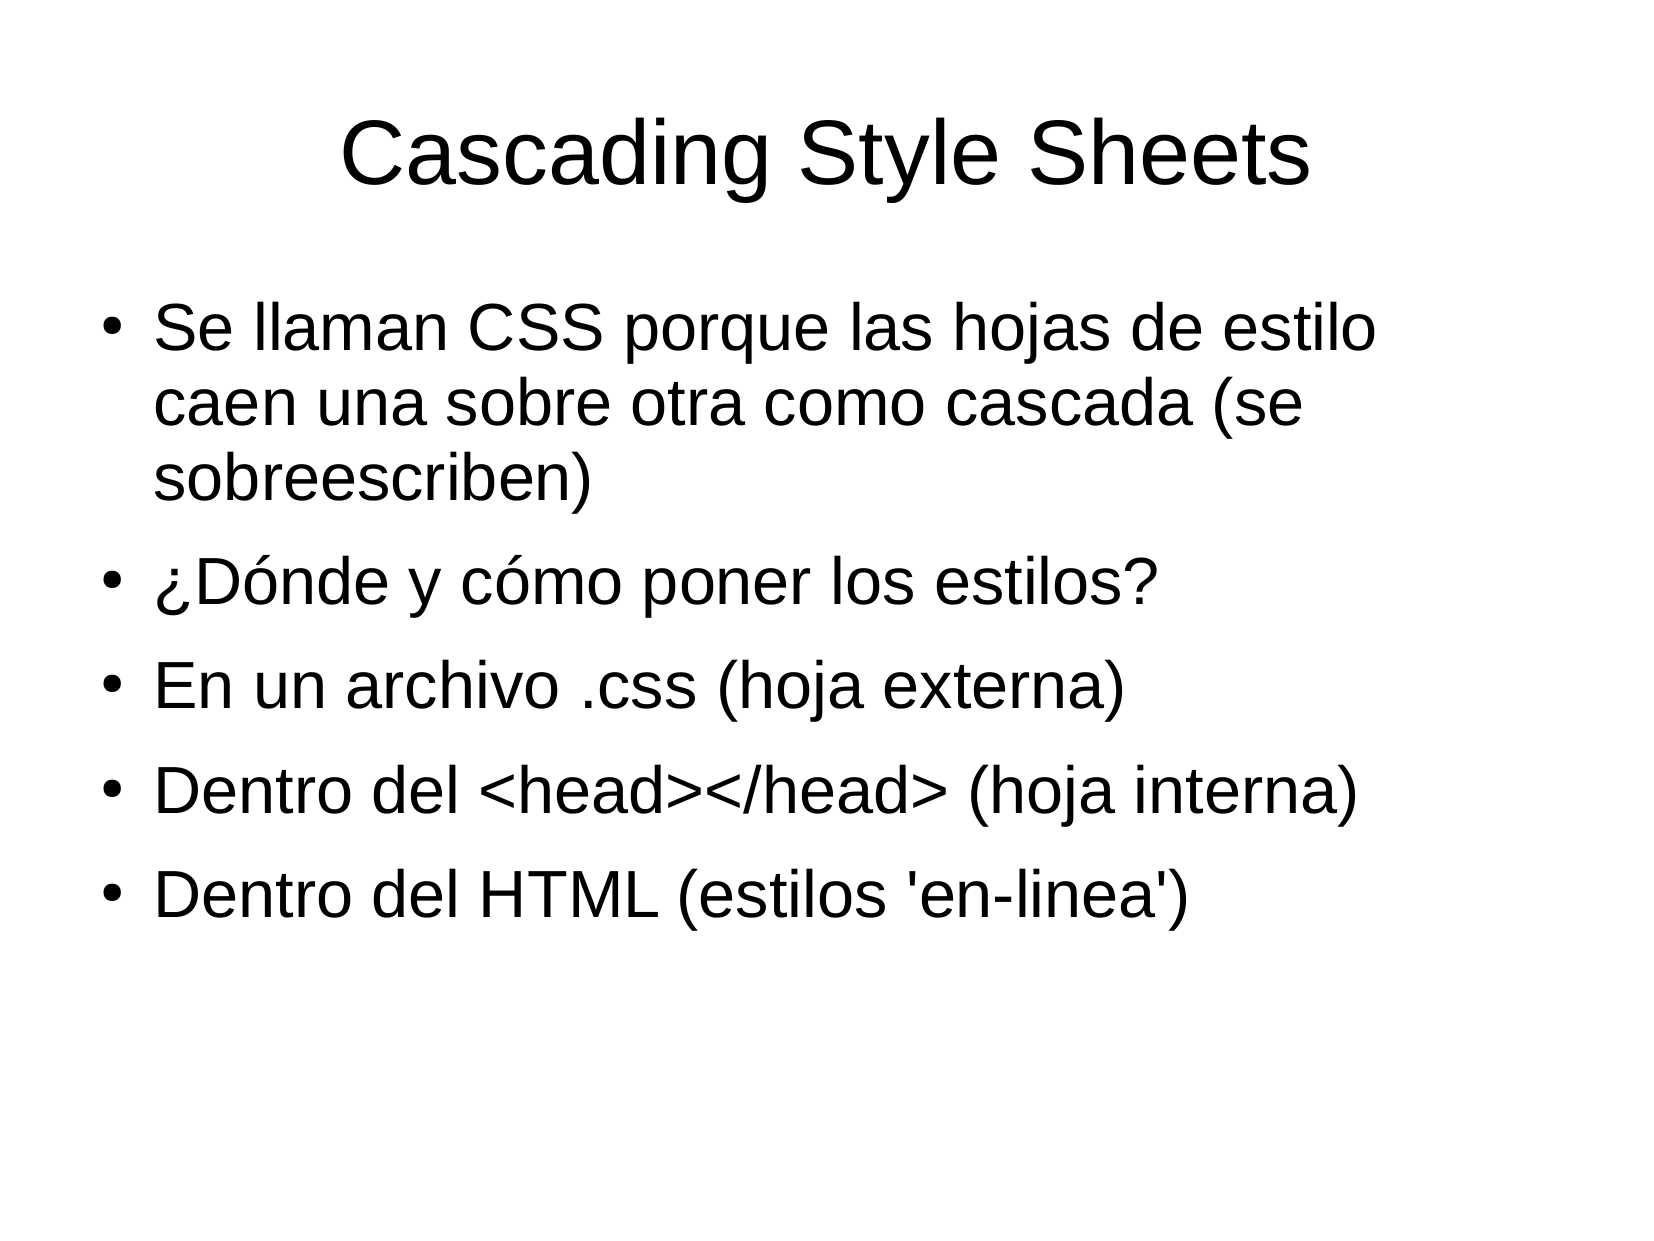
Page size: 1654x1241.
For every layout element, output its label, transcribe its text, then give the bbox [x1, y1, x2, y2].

list Se llaman CSS porque las hojas de estilo caen una sobre otra como cascada (se sobreescriben) ¿Dónde y cómo poner los estilos? En un archivo .css (hoja externa) Dentro del <head></head> (hoja interna) Dentro del HTML (estilos 'en-linea') [82, 290, 1538, 1010]
title Cascading Style Sheets [82, 49, 1571, 257]
